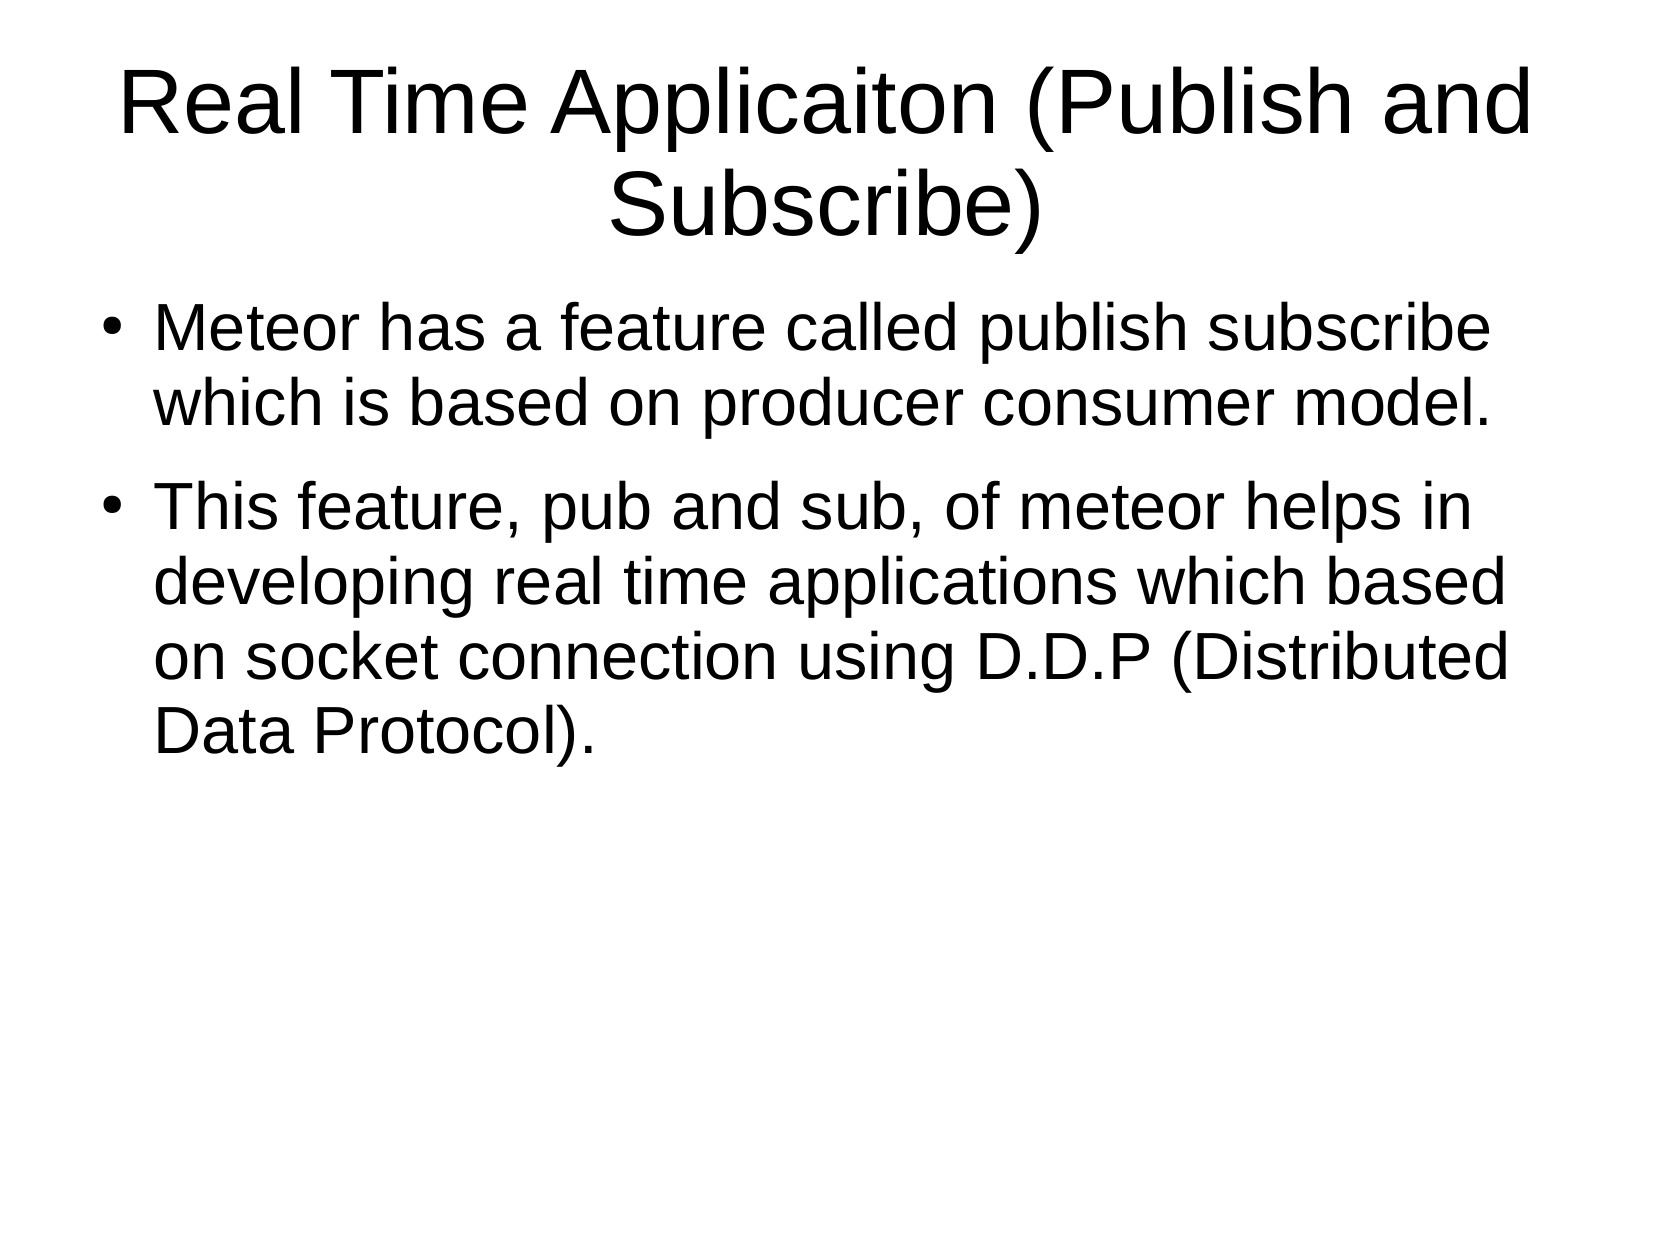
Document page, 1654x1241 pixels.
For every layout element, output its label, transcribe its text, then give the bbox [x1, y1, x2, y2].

title Real Time Applicaiton (Publish and Subscribe) [82, 49, 1571, 257]
list Meteor has a feature called publish subscribe which is based on producer consumer model. This feature, pub and sub, of meteor helps in developing real time applications which based on socket connection using D.D.P (Distributed Data Protocol). [82, 290, 1571, 1010]
